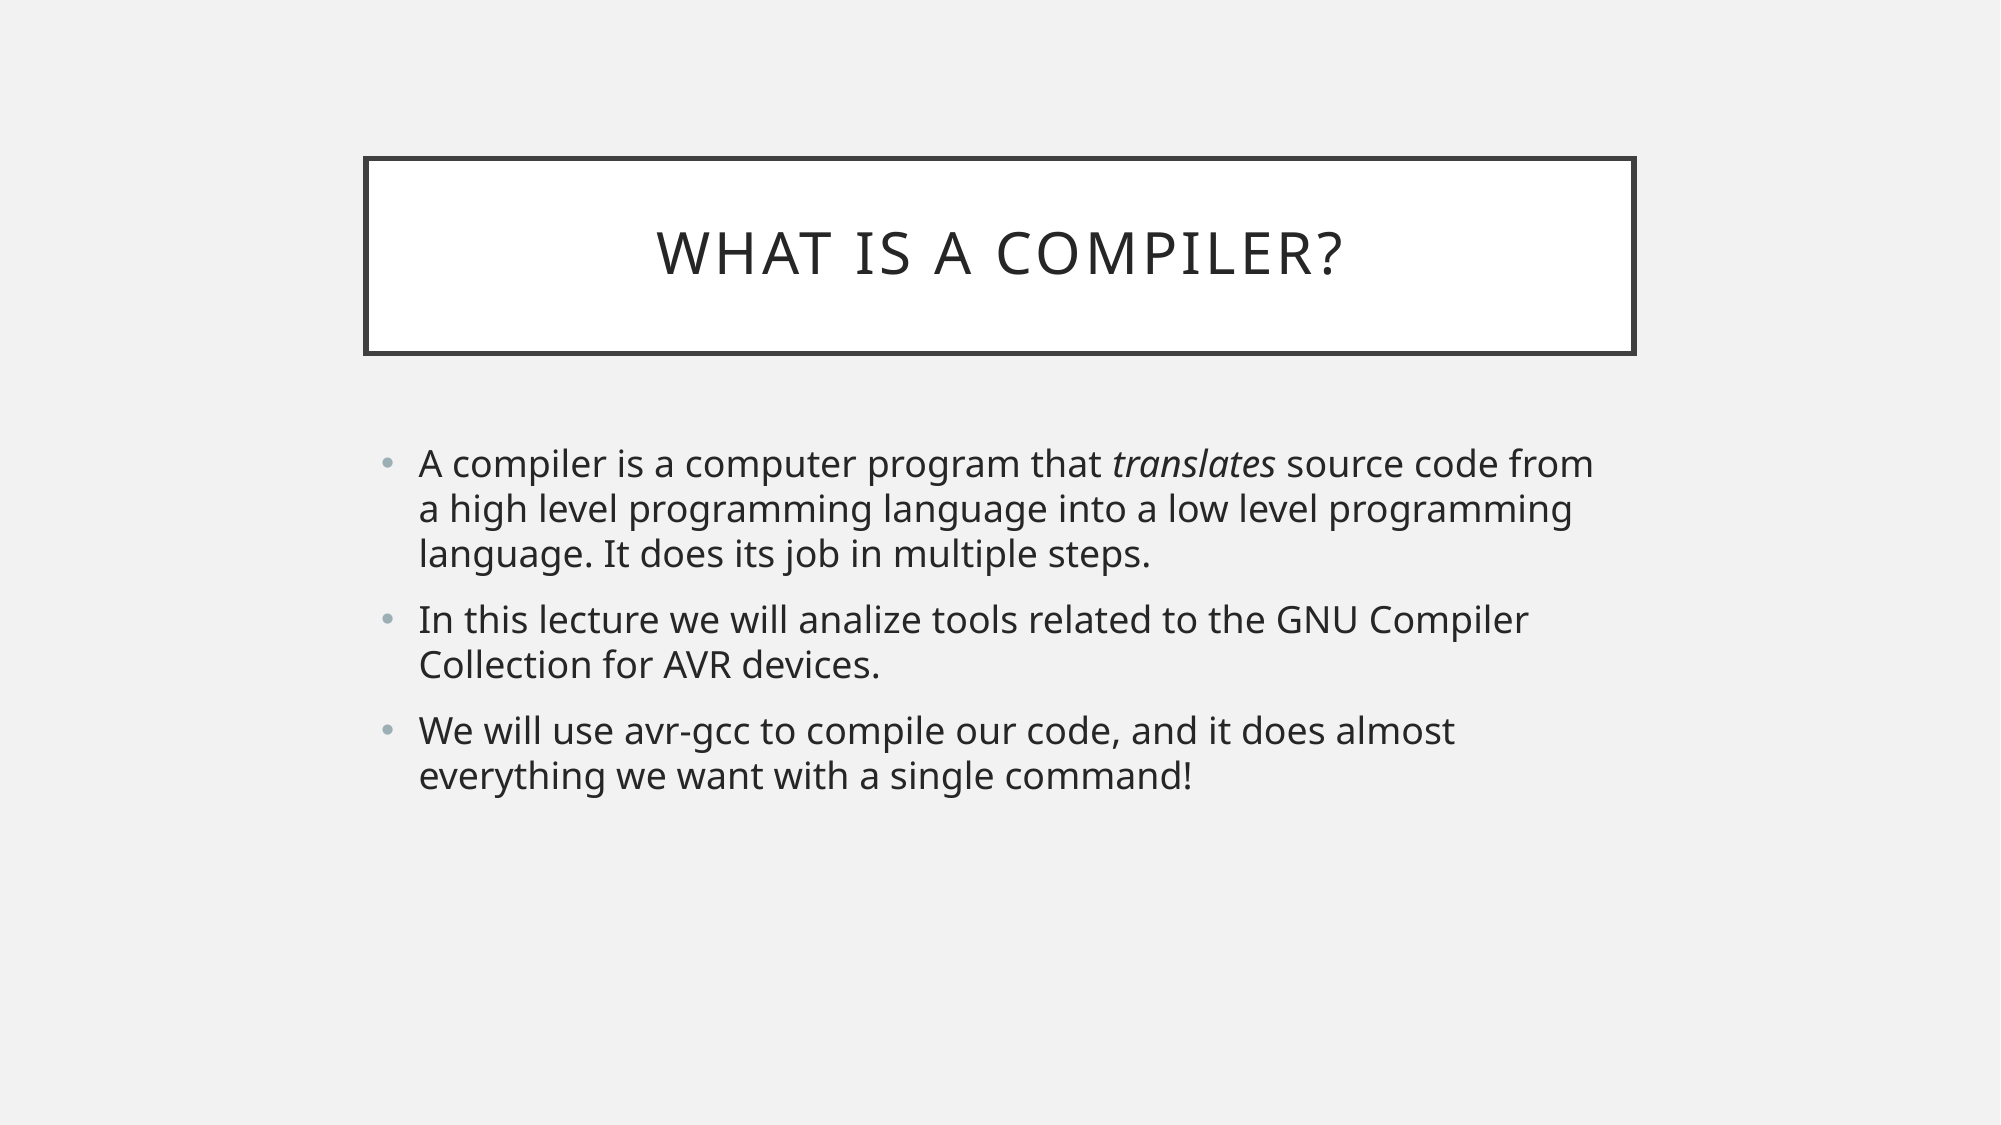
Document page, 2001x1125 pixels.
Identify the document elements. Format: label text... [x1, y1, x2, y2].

title What is a compiler? [366, 158, 1634, 354]
list A compiler is a computer program that translates source code from a high level programming language into a low level programming language. It does its job in multiple steps. In this lecture we will analize tools related to the GNU Compiler Collection for AVR devices. We will use avr-gcc to compile our code, and it does almost everything we want with a single command! [366, 432, 1634, 942]
